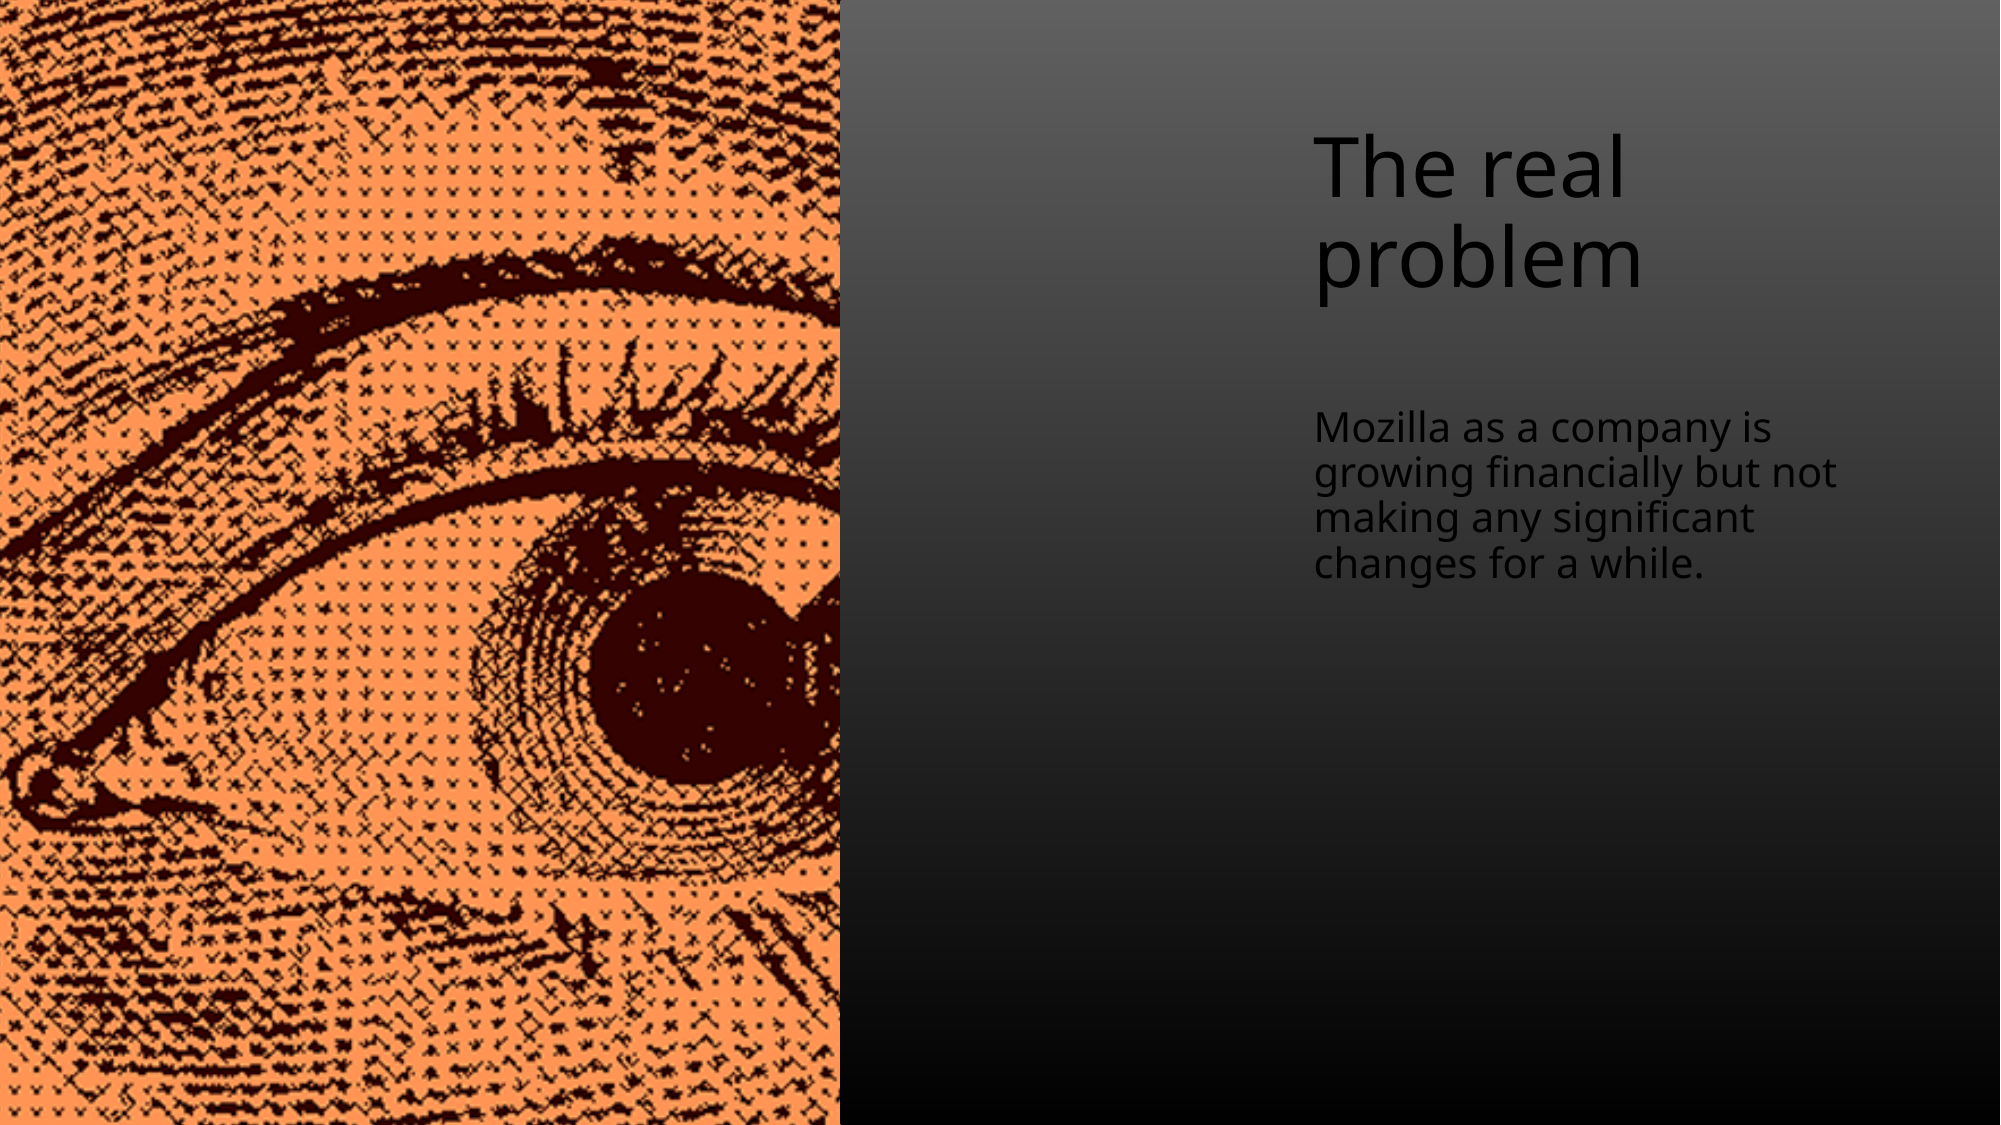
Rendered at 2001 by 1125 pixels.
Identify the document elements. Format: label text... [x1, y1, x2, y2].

picture [0, 0, 841, 1125]
list Mozilla as a company is growing financially but not making any significant changes for a while. [1298, 399, 1926, 1014]
title The real problem [1298, 59, 1926, 372]
text_box [841, 0, 2000, 1125]
